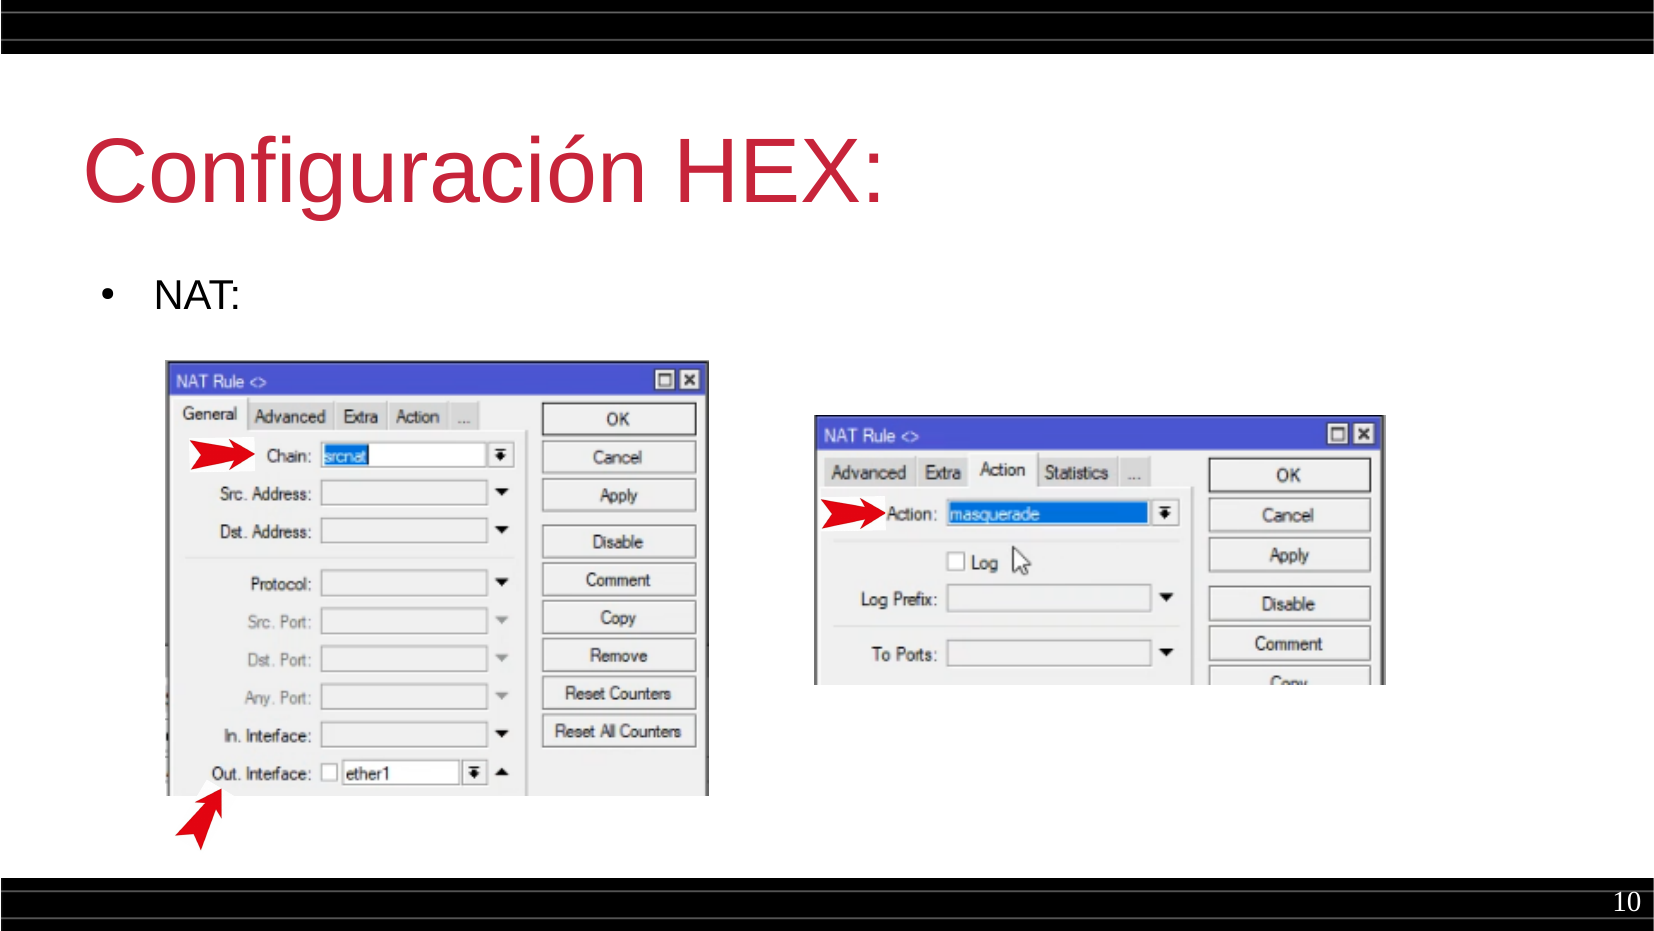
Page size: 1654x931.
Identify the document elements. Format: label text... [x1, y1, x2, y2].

picture [165, 360, 709, 854]
picture [1, 878, 1654, 931]
picture [1, 0, 1654, 54]
title Configuración HEX: [82, 92, 1571, 249]
picture [814, 415, 1386, 686]
list NAT: [82, 271, 1571, 758]
